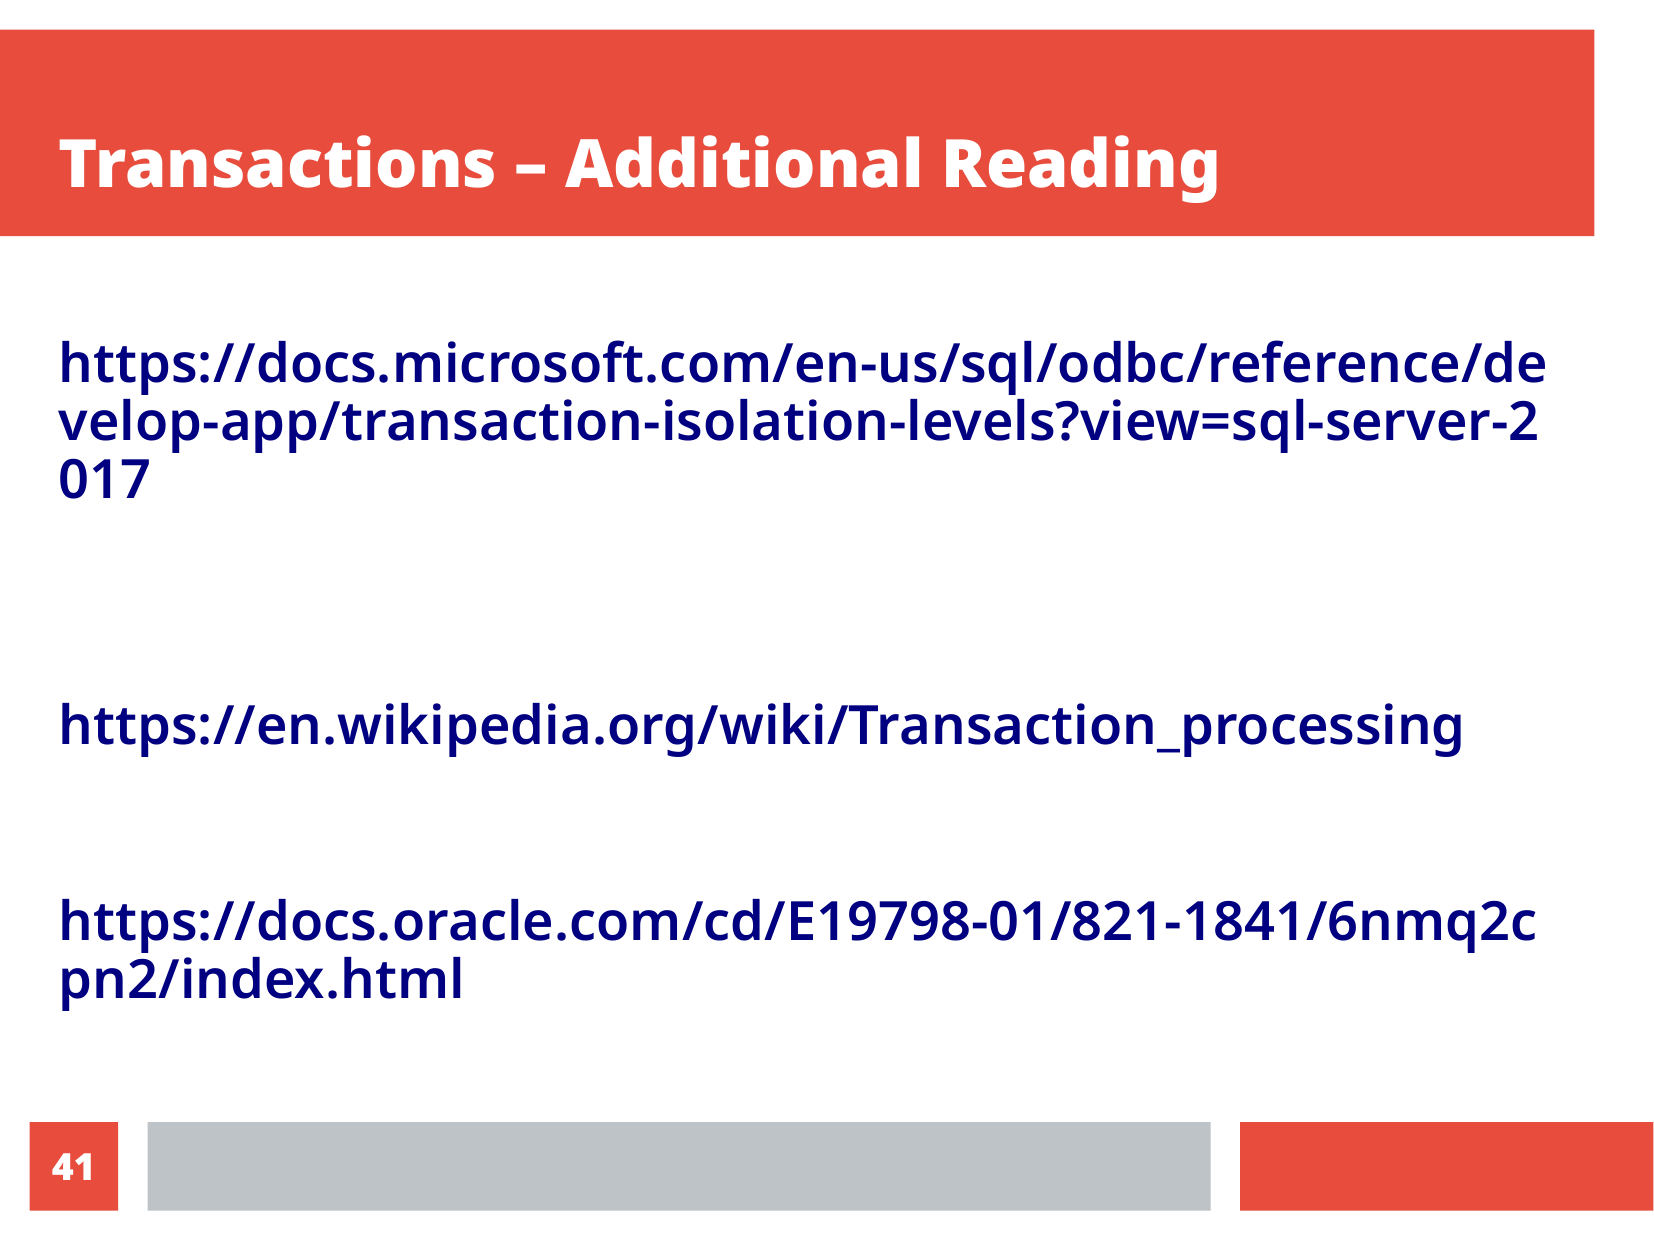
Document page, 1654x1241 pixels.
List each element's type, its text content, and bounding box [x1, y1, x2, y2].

title Transactions – Additional Reading [59, 59, 1595, 207]
list https://docs.microsoft.com/en-us/sql/odbc/reference/develop-app/transaction-isolation-levels?view=sql-server-2017 https://en.wikipedia.org/wiki/Transaction_processing https://docs.oracle.com/cd/E19798-01/821-1841/6nmq2cpn2/index.html [59, 324, 1565, 1093]
